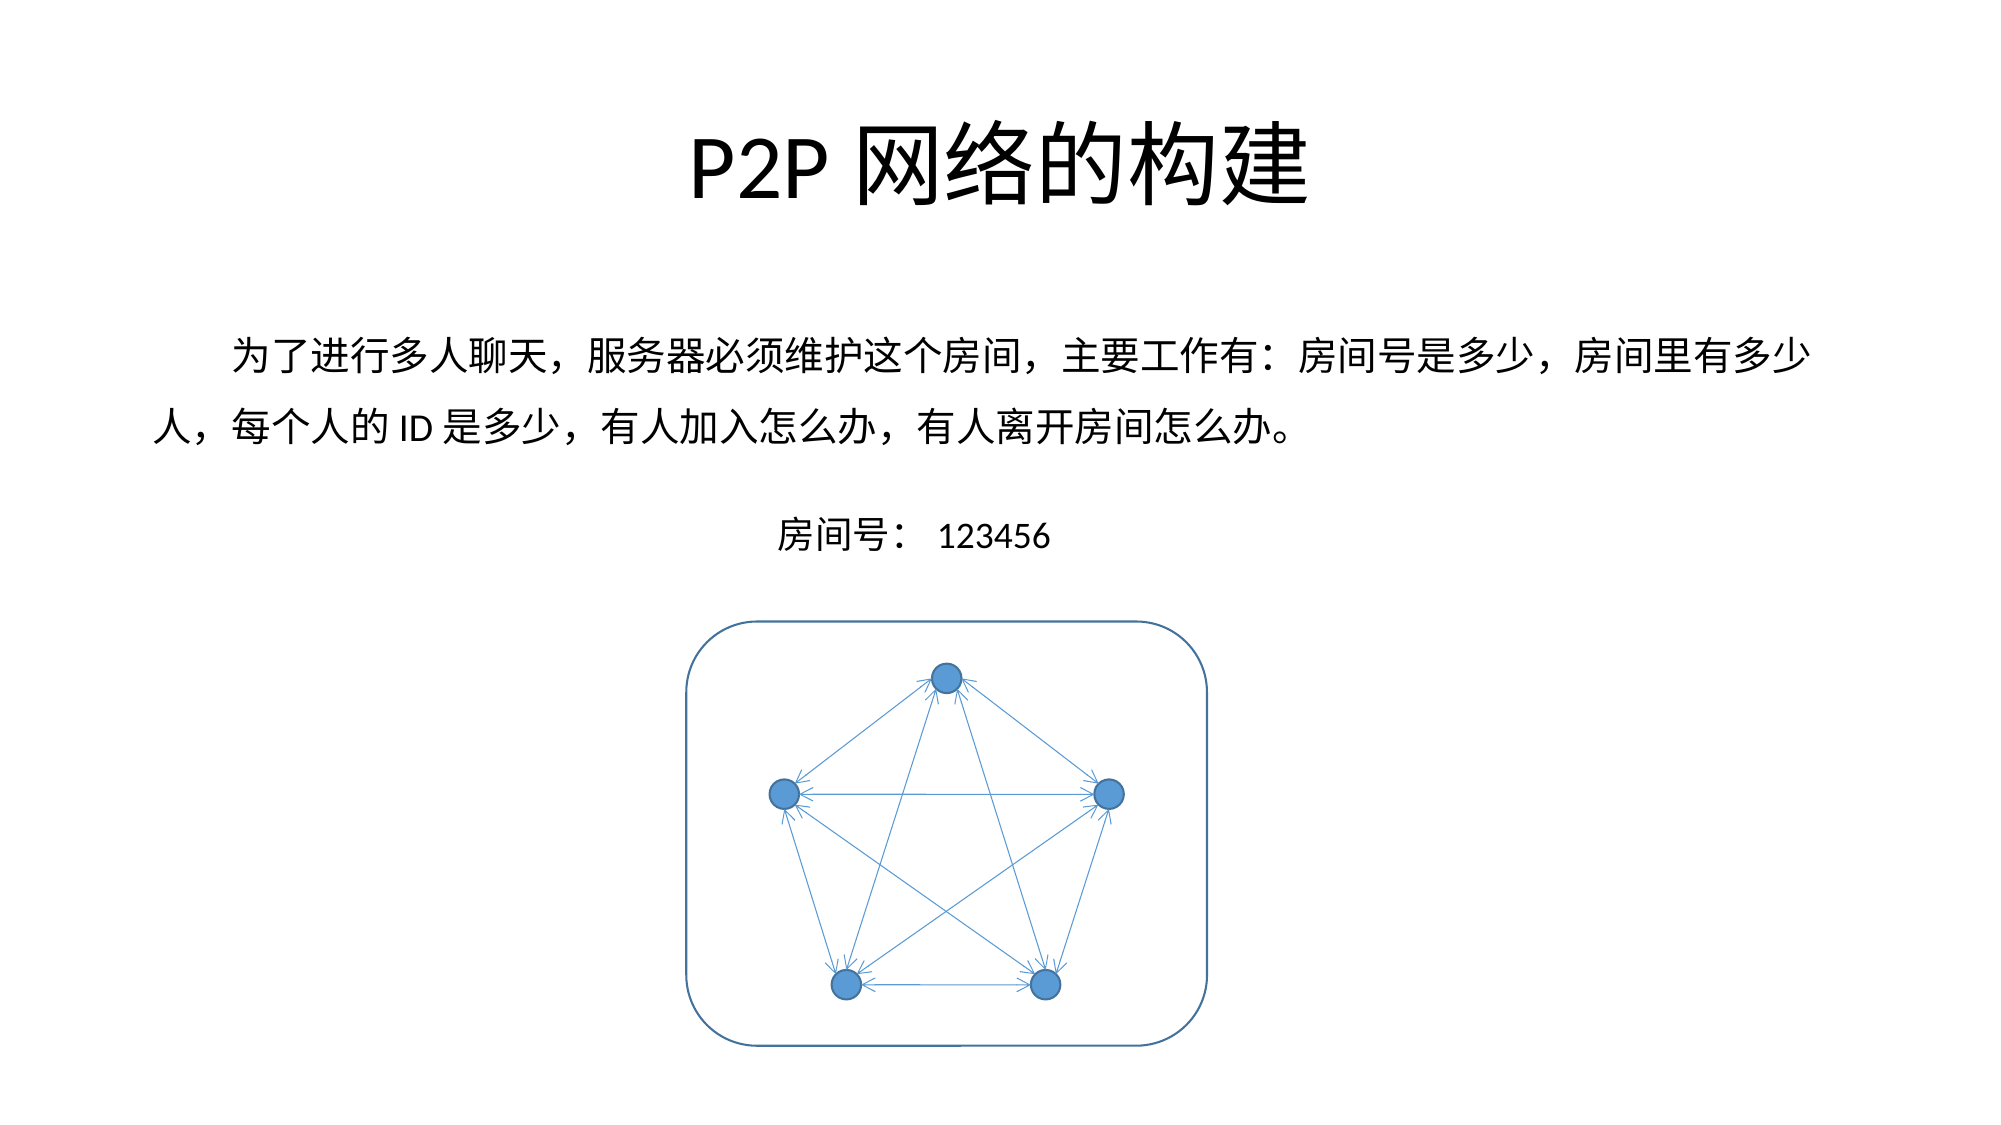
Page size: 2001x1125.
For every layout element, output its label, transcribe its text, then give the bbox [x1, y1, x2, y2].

text_box 房间号：123456 [763, 503, 1066, 564]
text_box [1030, 969, 1061, 1000]
text_box [1094, 779, 1124, 809]
text_box [831, 969, 862, 1000]
text_box [931, 663, 962, 694]
title P2P网络的构建 [137, 59, 1863, 278]
list 为了进行多人聊天，服务器必须维护这个房间，主要工作有：房间号是多少，房间里有多少人，每个人的ID是多少，有人加入怎么办，有人离开房间怎么办。 [137, 299, 1863, 468]
text_box [769, 779, 799, 809]
